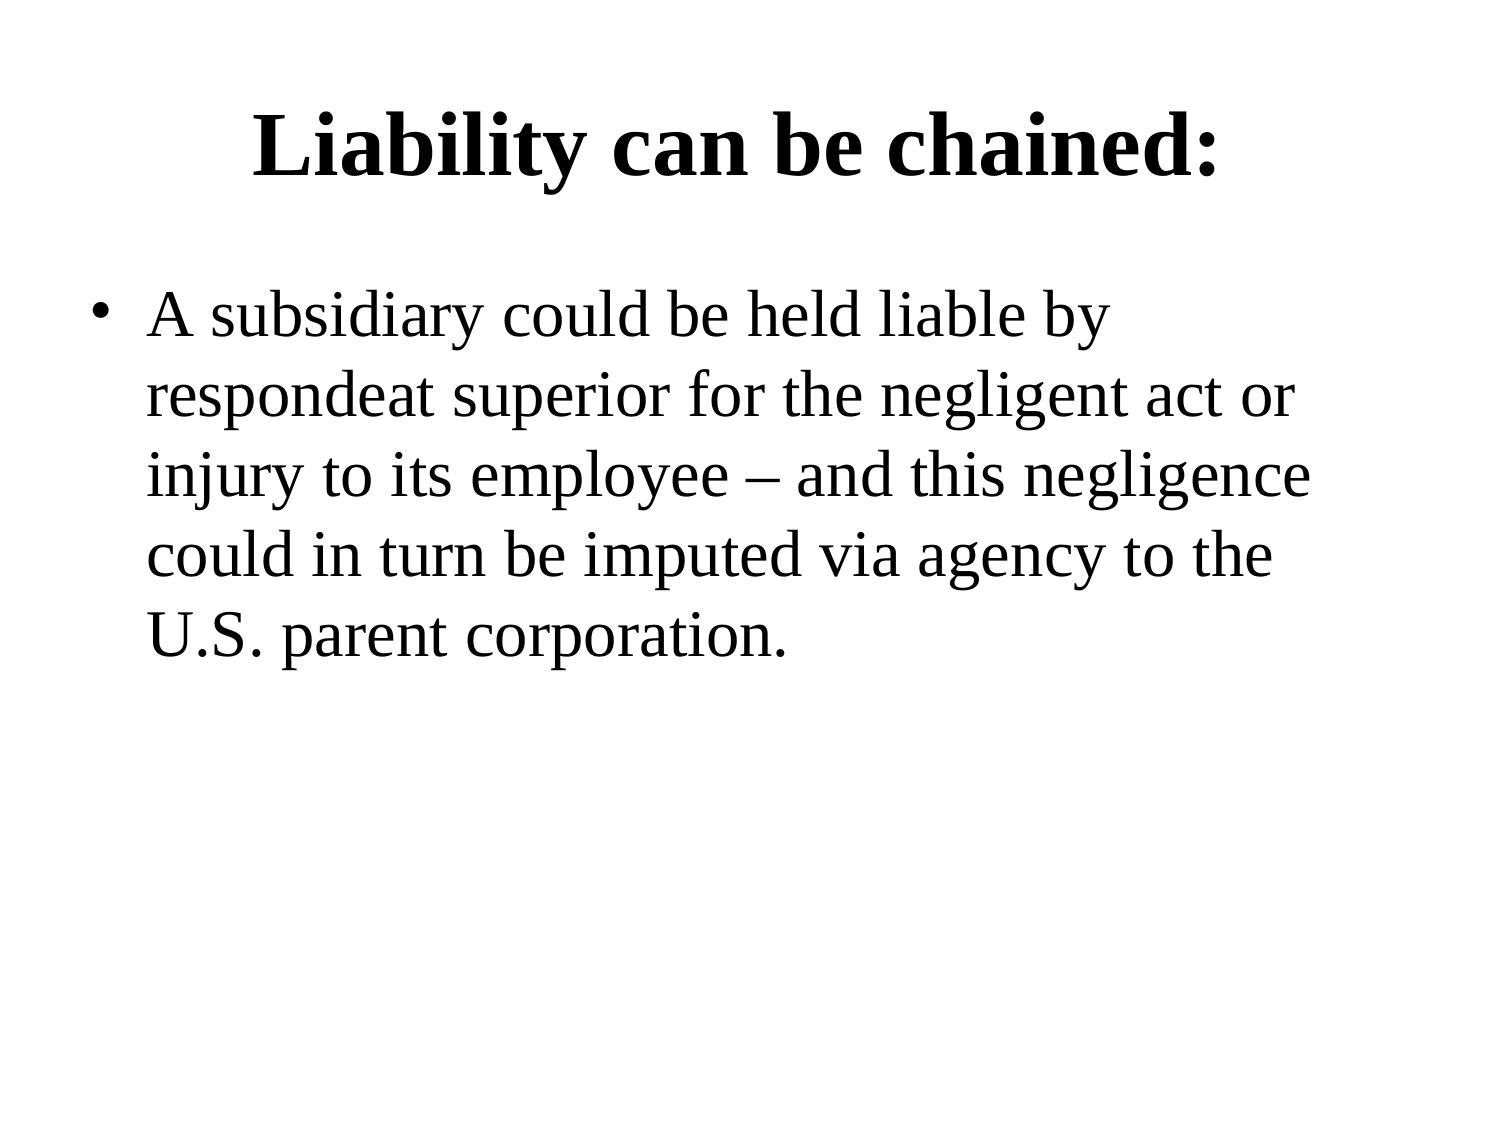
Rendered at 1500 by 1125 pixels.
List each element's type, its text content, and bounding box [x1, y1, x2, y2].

list A subsidiary could be held liable by respondeat superior for the negligent act or injury to its employee – and this negligence could in turn be imputed via agency to the U.S. parent corporation. [75, 262, 1426, 1005]
title Liability can be chained: [75, 45, 1426, 233]
